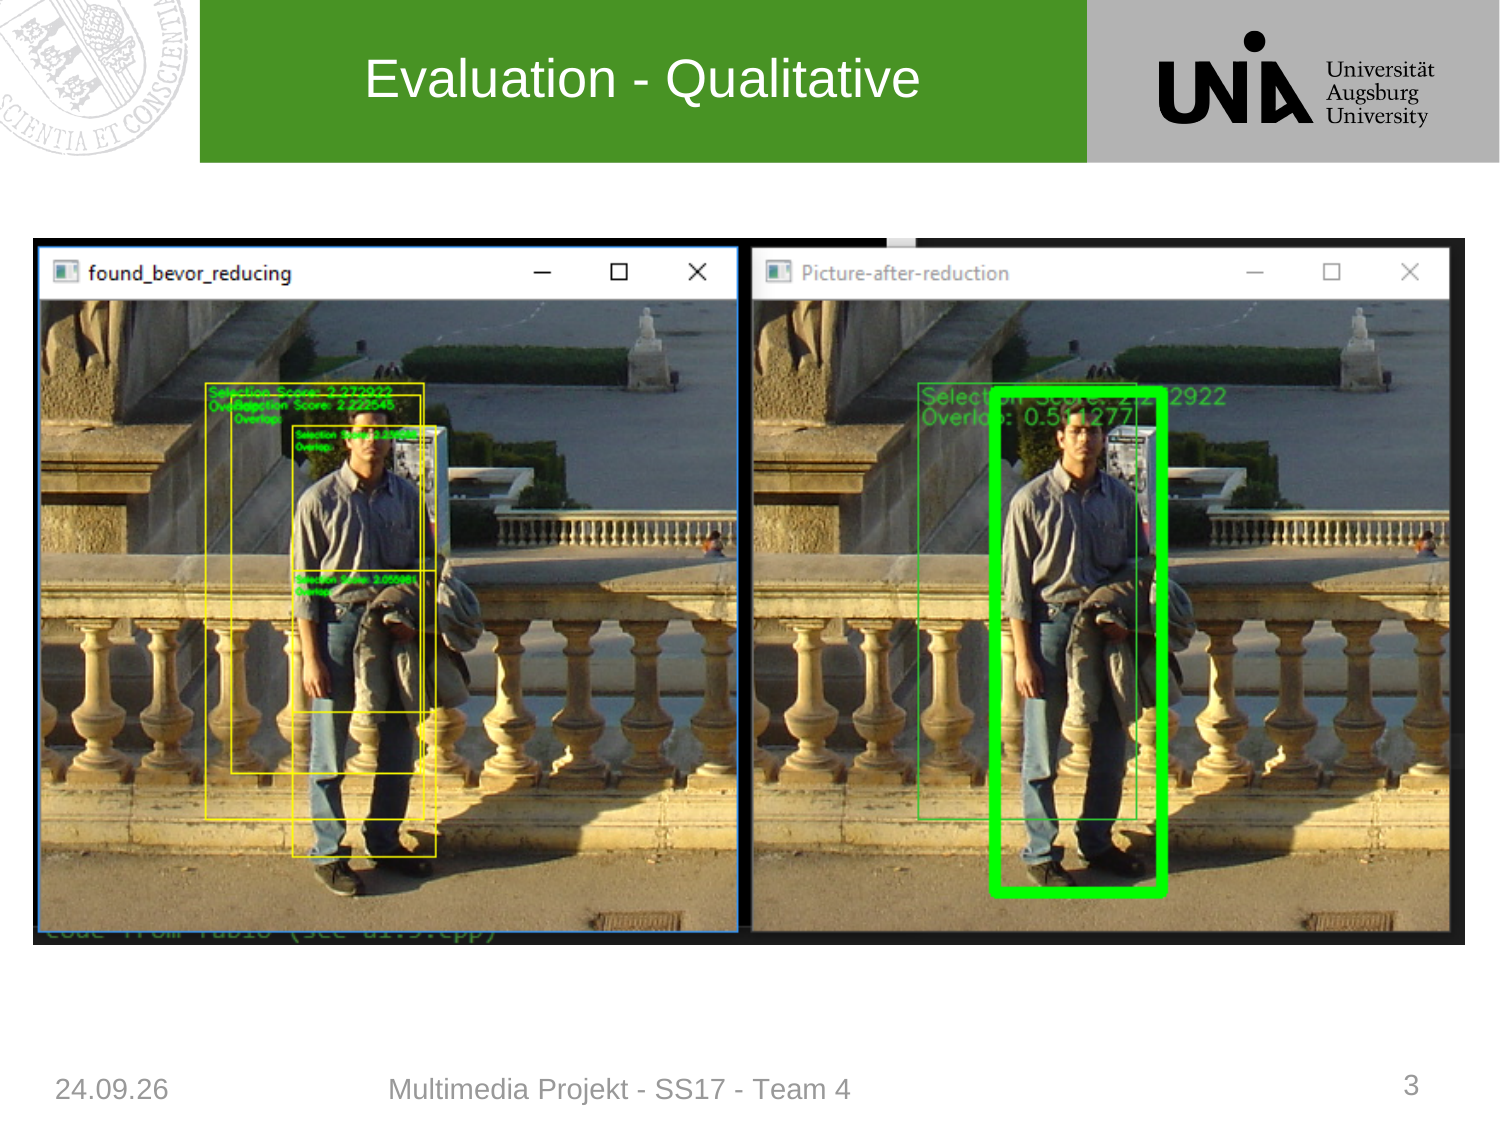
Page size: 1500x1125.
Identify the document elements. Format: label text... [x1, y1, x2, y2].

title Evaluation - Qualitative [199, 35, 1087, 163]
picture [33, 12, 1488, 945]
picture [0, 0, 188, 156]
